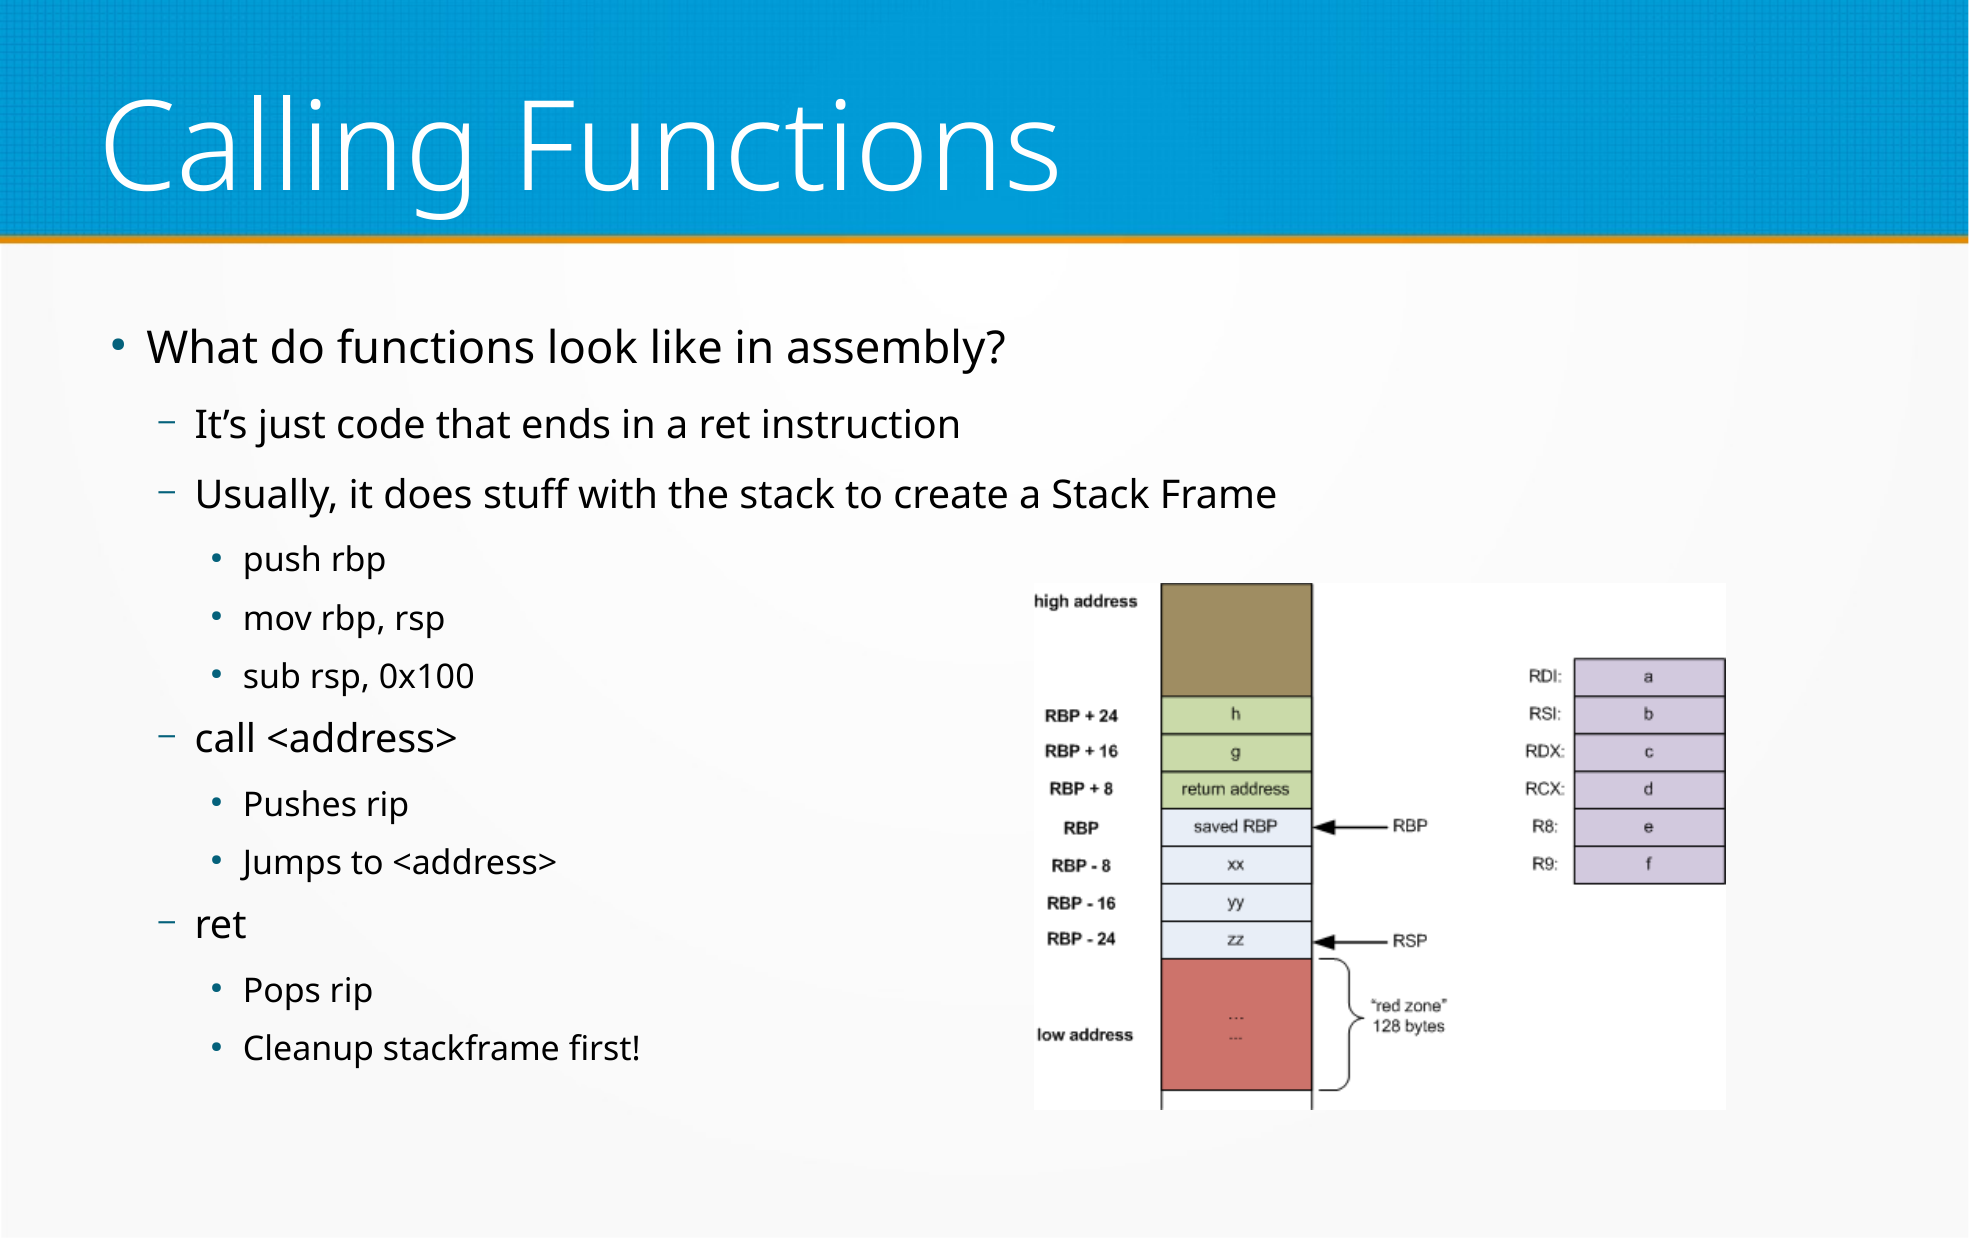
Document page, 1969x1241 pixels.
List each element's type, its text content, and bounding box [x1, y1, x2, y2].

picture [0, 233, 1969, 1241]
title Calling Functions [98, 19, 1870, 227]
list What do functions look like in assembly? It’s just code that ends in a ret instruction Usually, it does stuff with the stack to create a Stack Frame push rbp mov rbp, rsp sub rsp, 0x100 call <address> Pushes rip Jumps to <address> ret Pops rip Cleanup stackframe first! [98, 315, 1861, 1081]
